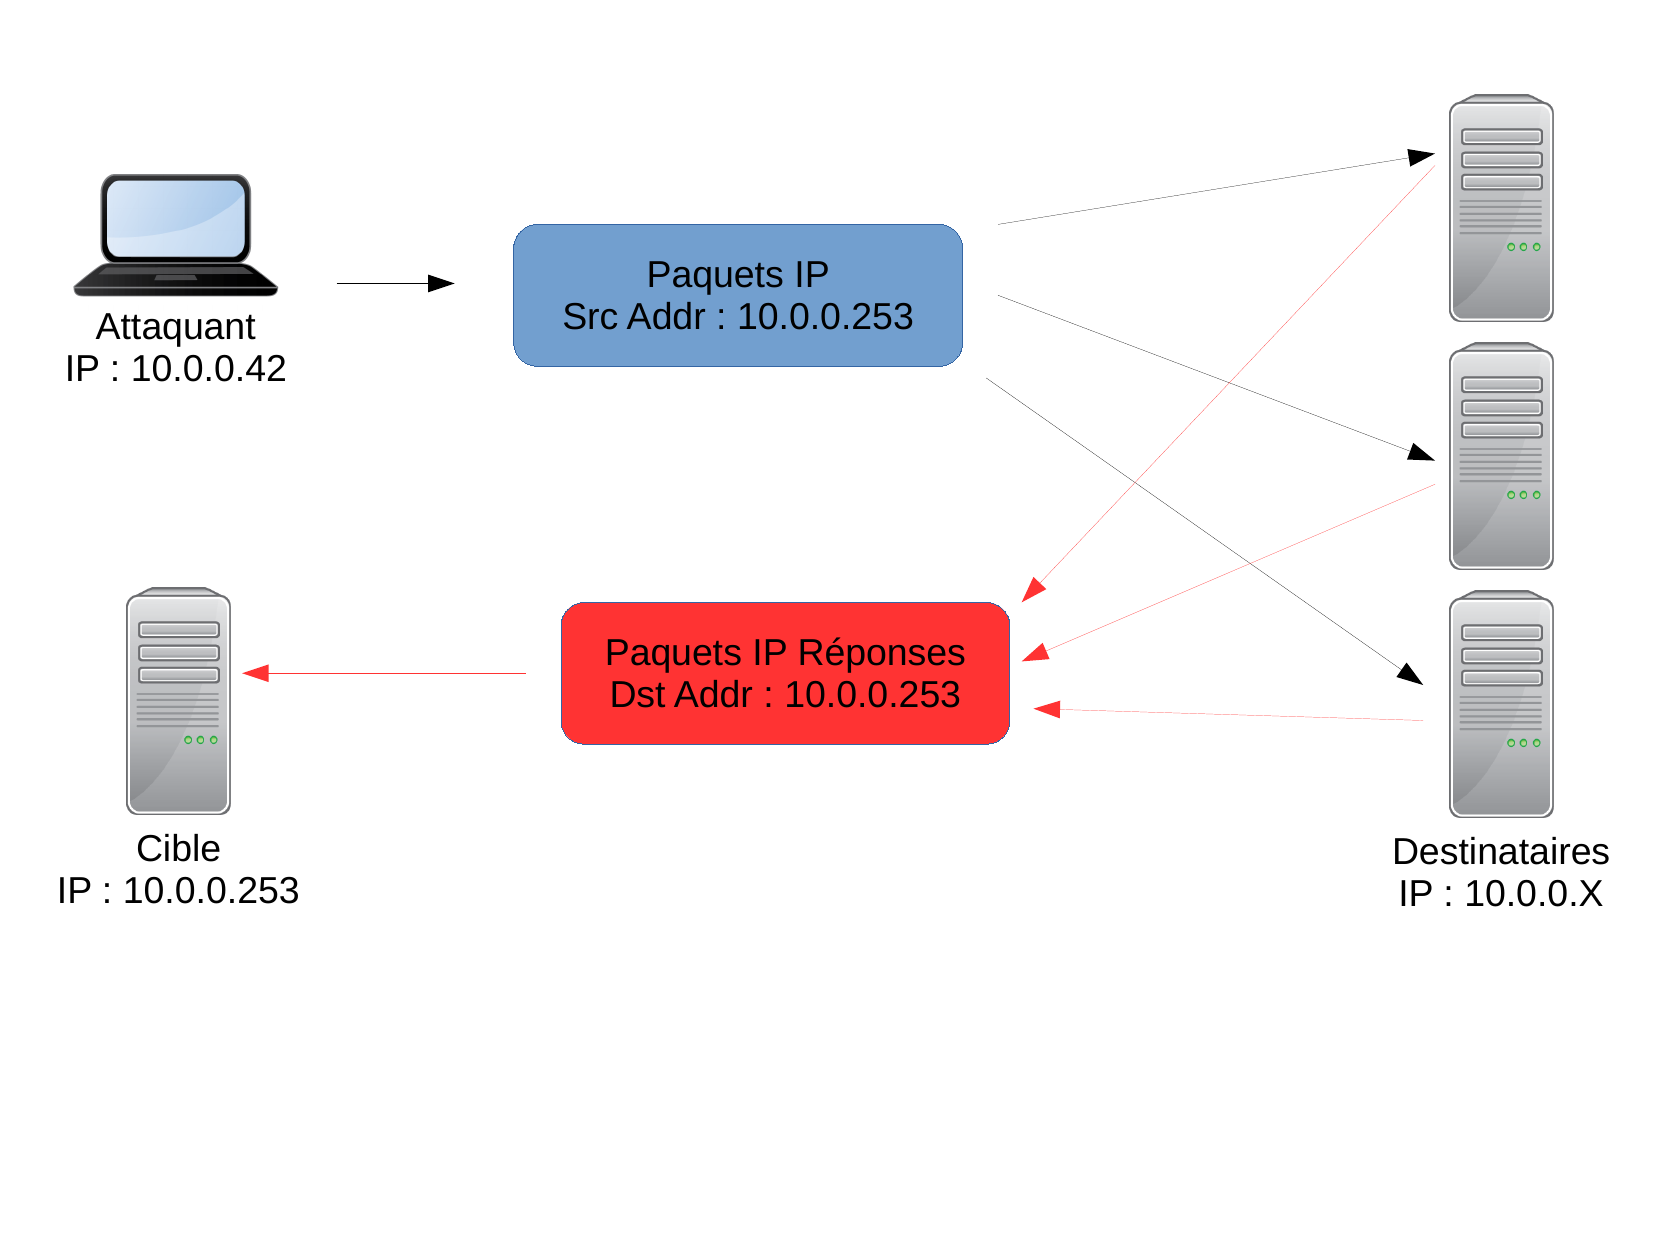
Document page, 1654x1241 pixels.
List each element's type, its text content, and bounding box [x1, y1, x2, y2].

picture [1449, 94, 1554, 322]
picture [64, 165, 287, 319]
picture [126, 587, 231, 815]
text_box Paquets IP Src Addr : 10.0.0.253 [513, 224, 963, 367]
text_box Paquets IP Réponses Dst Addr : 10.0.0.253 [561, 602, 1010, 745]
picture [1449, 342, 1554, 570]
picture [1449, 590, 1554, 818]
